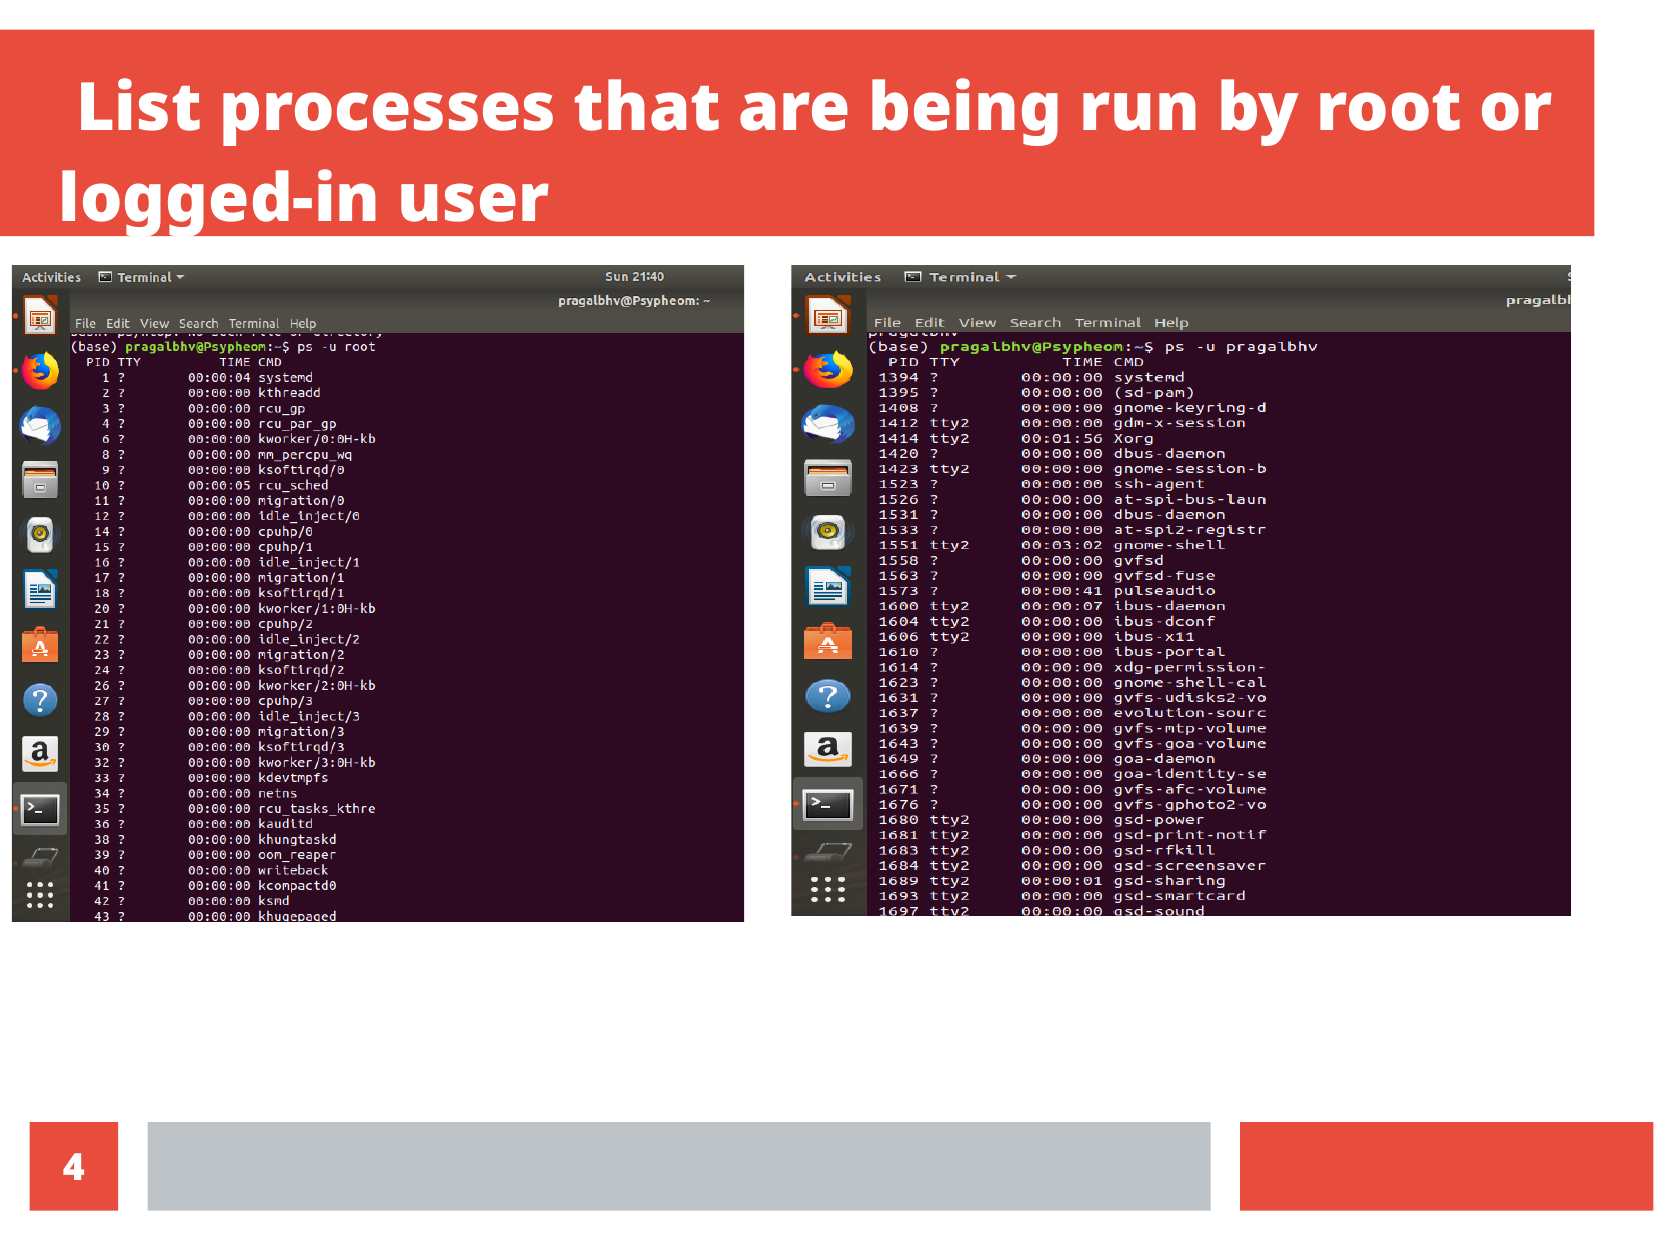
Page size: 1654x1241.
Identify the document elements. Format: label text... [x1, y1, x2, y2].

title List processes that are being run by root or logged-in user [59, 59, 1595, 207]
picture [791, 265, 1571, 916]
picture [11, 265, 745, 922]
